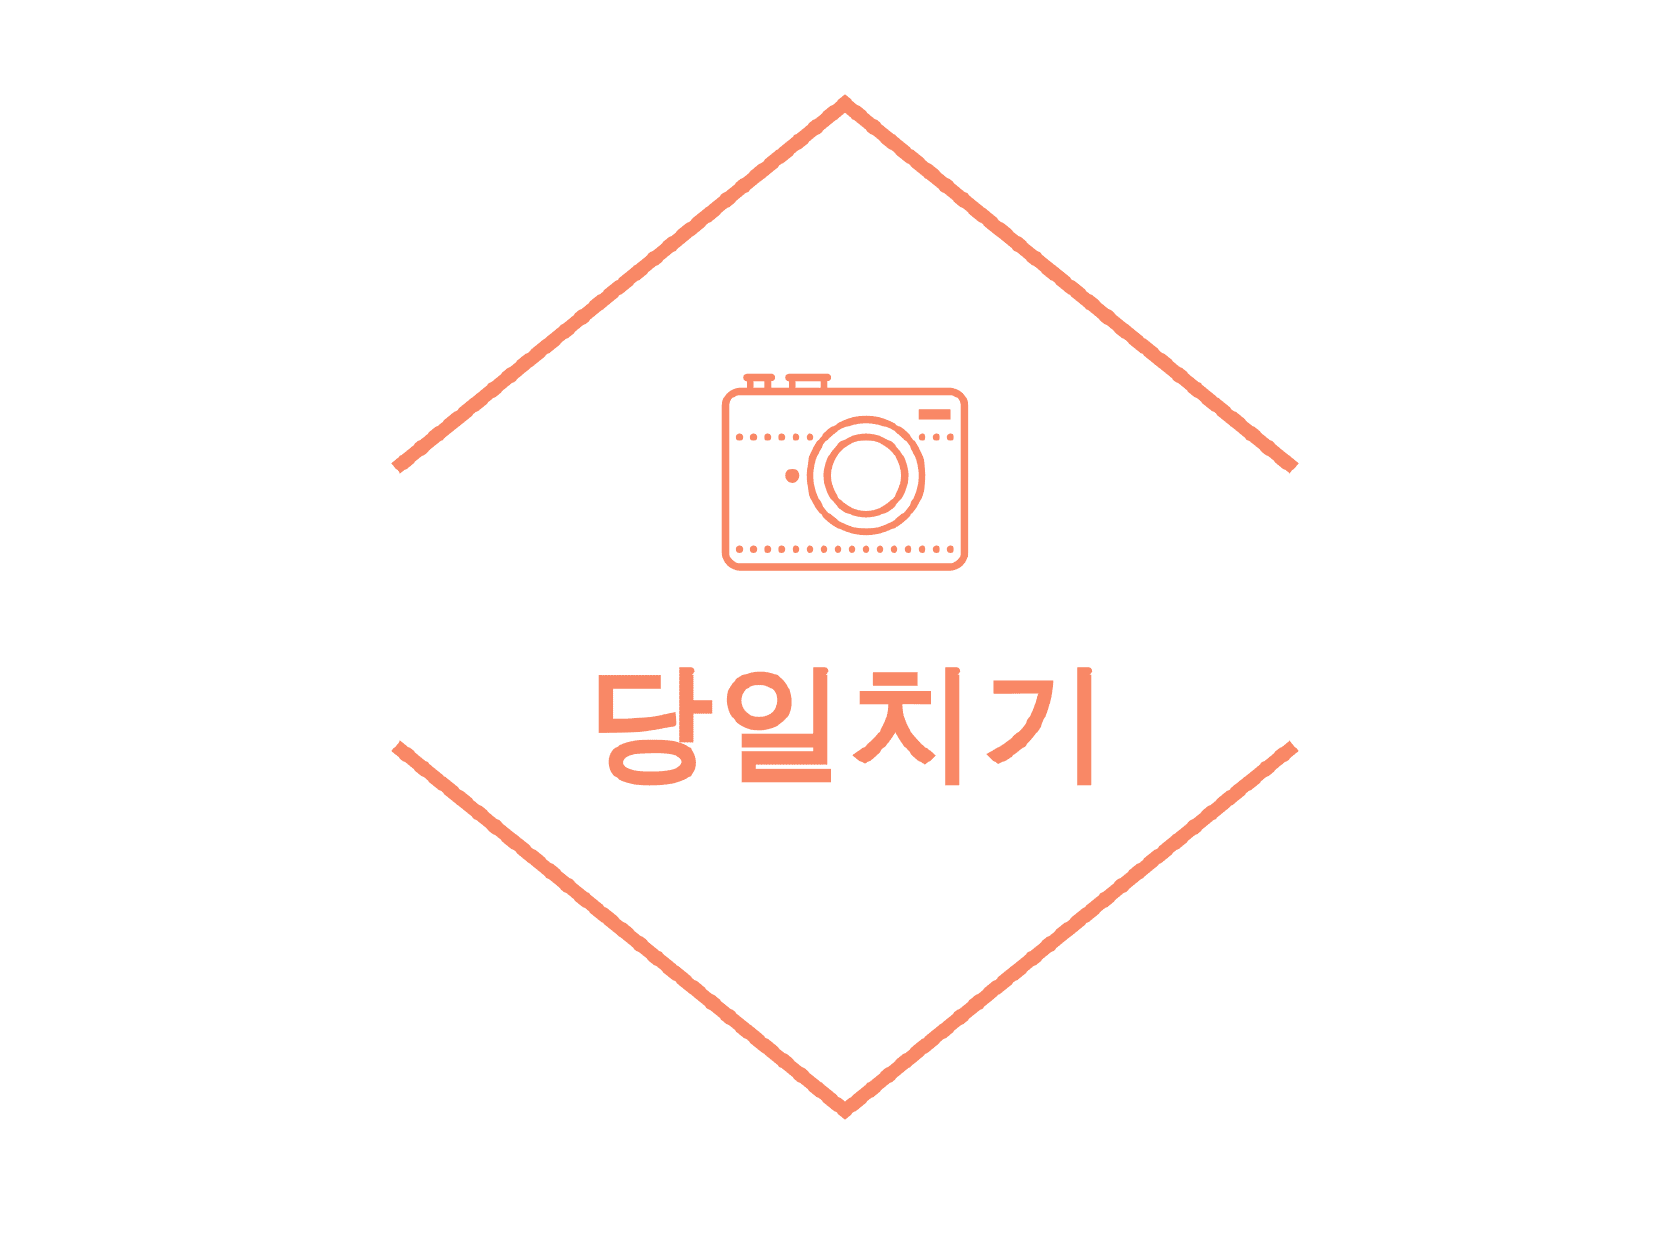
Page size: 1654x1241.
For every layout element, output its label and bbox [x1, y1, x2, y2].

picture [283, 47, 1406, 1170]
